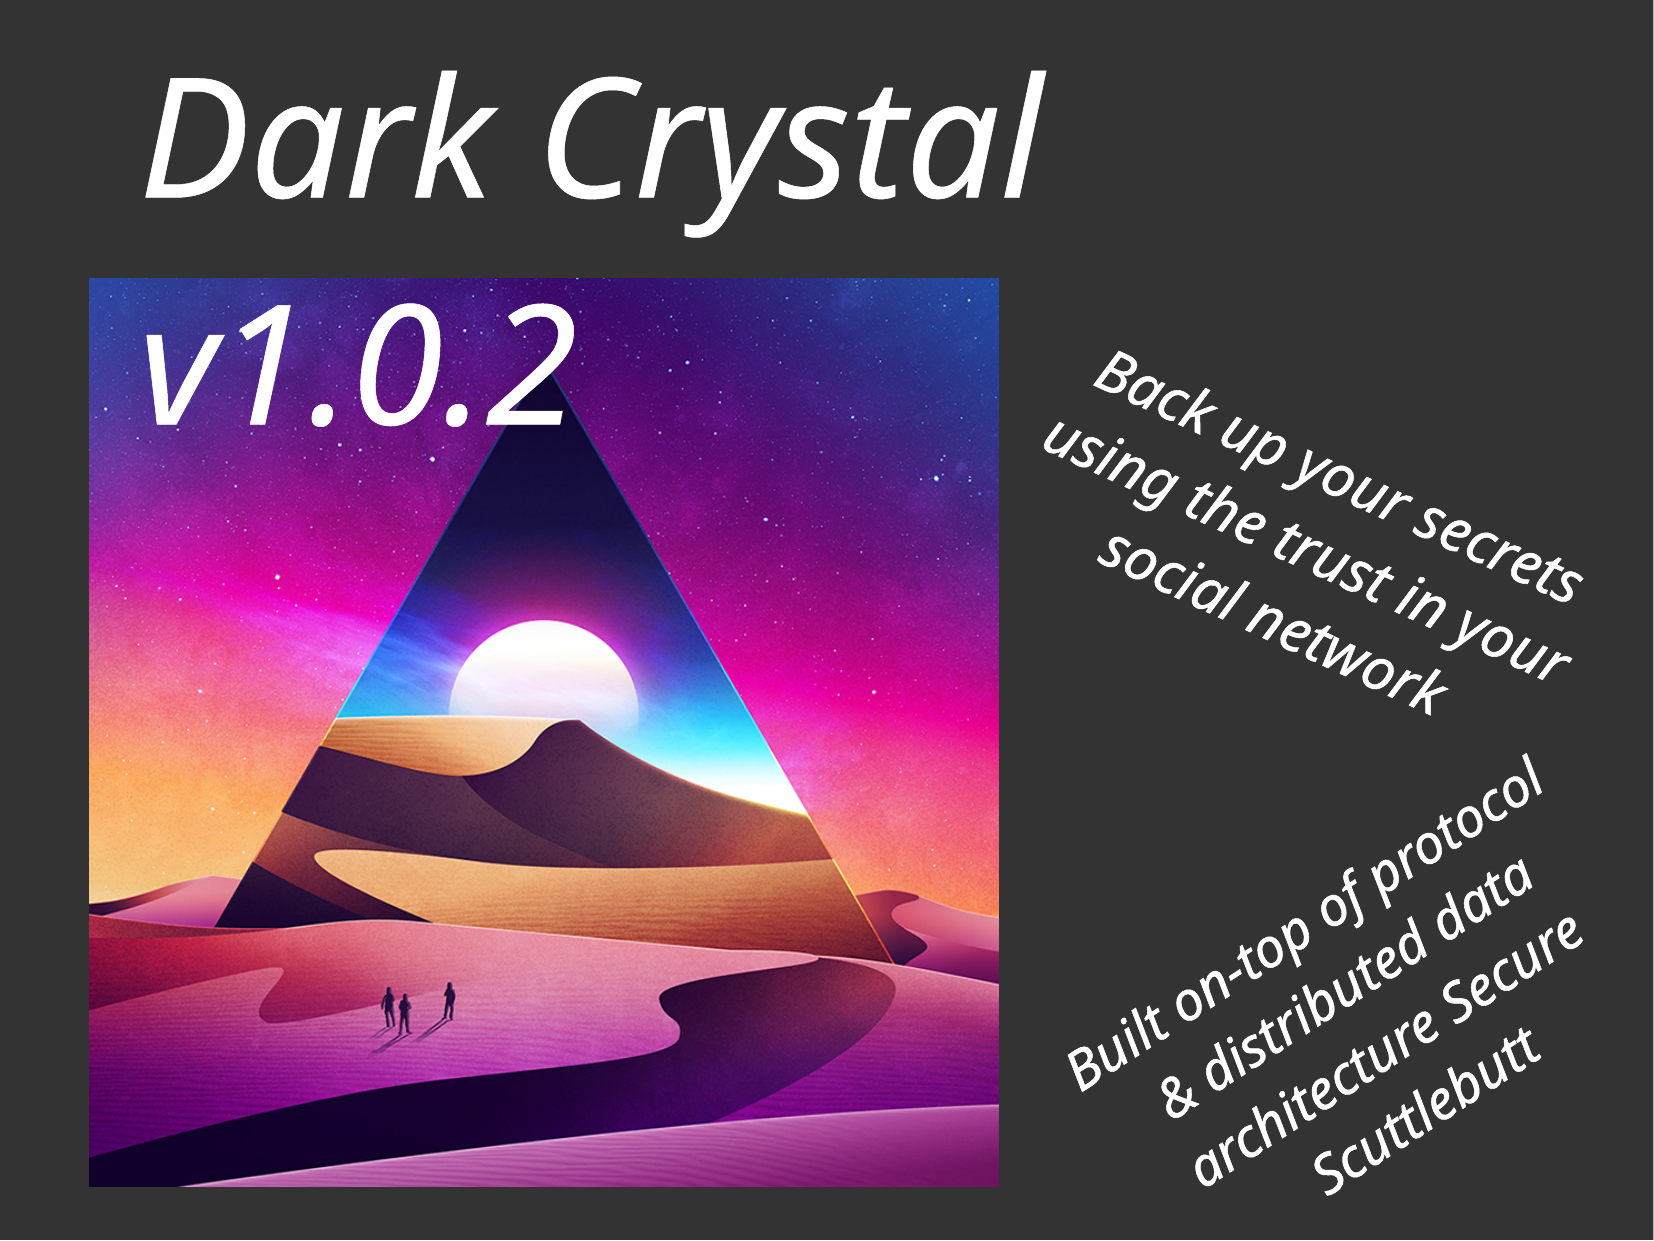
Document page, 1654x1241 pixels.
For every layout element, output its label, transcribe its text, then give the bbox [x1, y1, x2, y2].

text_box Back up your secrets using the trust in your social network [864, 288, 1654, 884]
picture [89, 278, 999, 1188]
text_box Built on-top of protocol & distributed data architecture Secure Scuttlebutt [1021, 717, 1654, 1241]
text_box Dark Crystal v1.0.2 [124, 11, 1441, 455]
